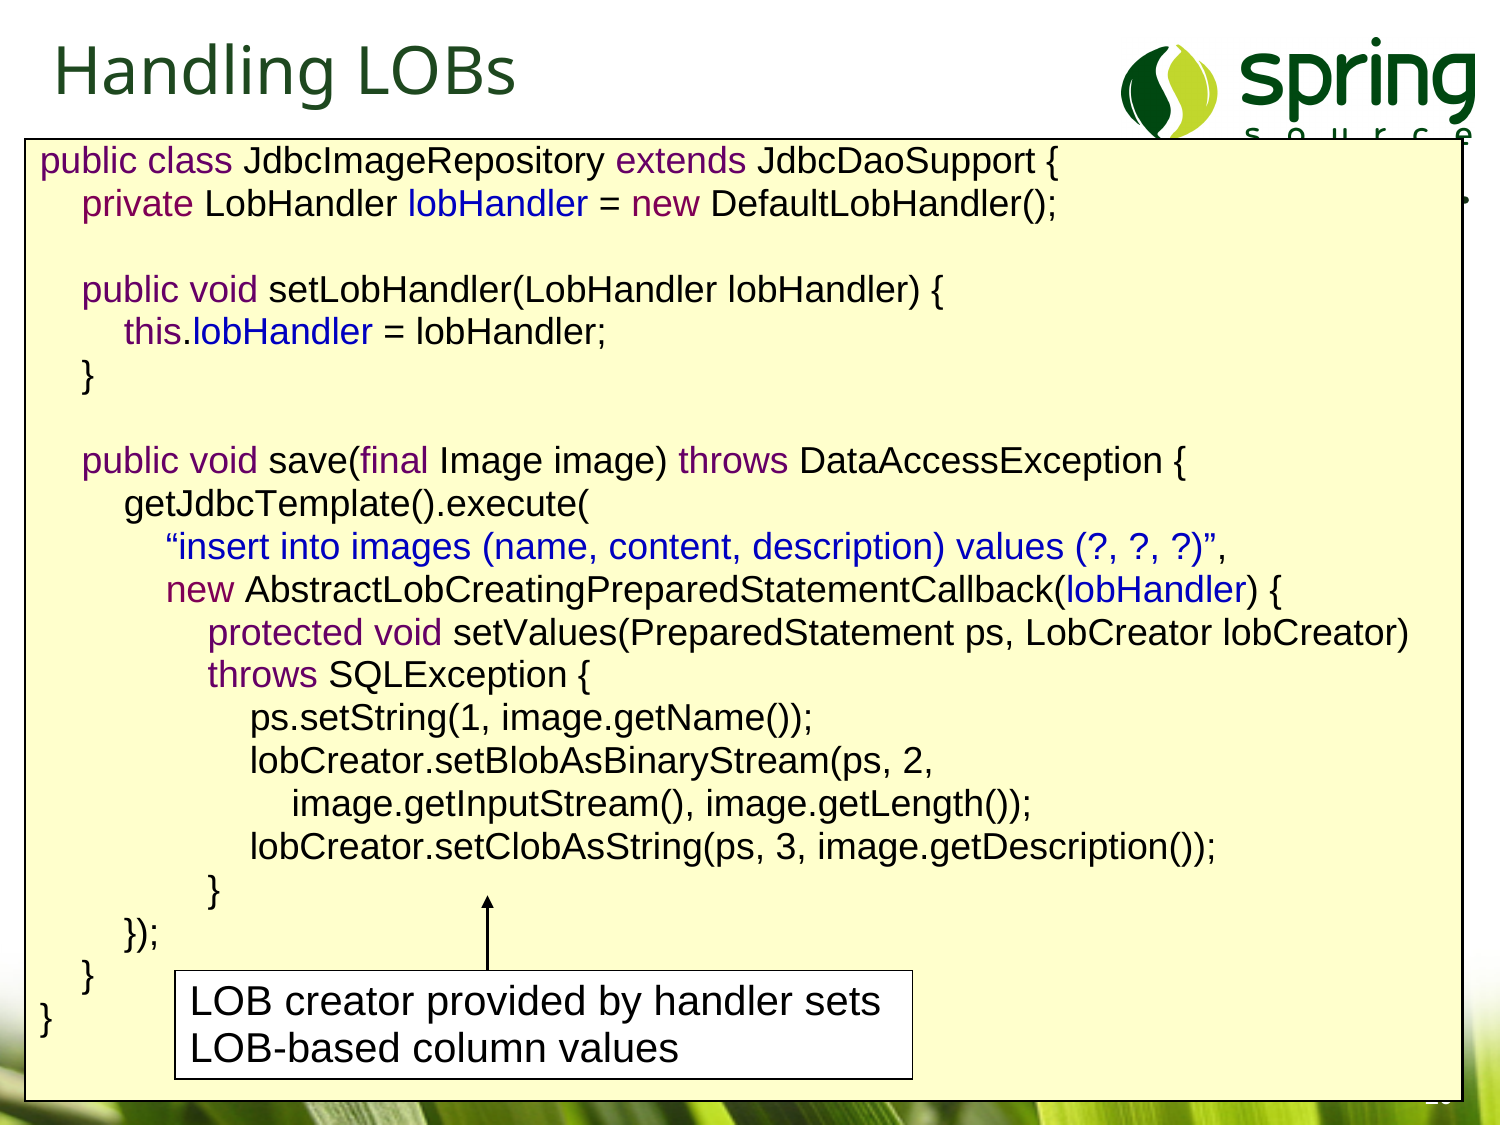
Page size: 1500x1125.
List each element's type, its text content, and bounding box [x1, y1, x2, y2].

list public class JdbcImageRepository extends JdbcDaoSupport { private LobHandler lobHandler = new DefaultLobHandler(); public void setLobHandler(LobHandler lobHandler) { this.lobHandler = lobHandler; } public void save(final Image image) throws DataAccessException { getJdbcTemplate().execute( “insert into images (name, content, description) values (?, ?, ?)”, new AbstractLobCreatingPreparedStatementCallback(lobHandler) { protected void setValues(PreparedStatement ps, LobCreator lobCreator) throws SQLException { ps.setString(1, image.getName()); lobCreator.setBlobAsBinaryStream(ps, 2, image.getInputStream(), image.getLength()); lobCreator.setClobAsString(ps, 3, image.getDescription()); } }); } } [24, 138, 1463, 1102]
text_box LOB creator provided by handler sets LOB-based column values [174, 970, 913, 1079]
picture [0, 944, 1500, 1125]
title Handling LOBs [37, 0, 1313, 138]
picture [1313, 37, 1475, 145]
